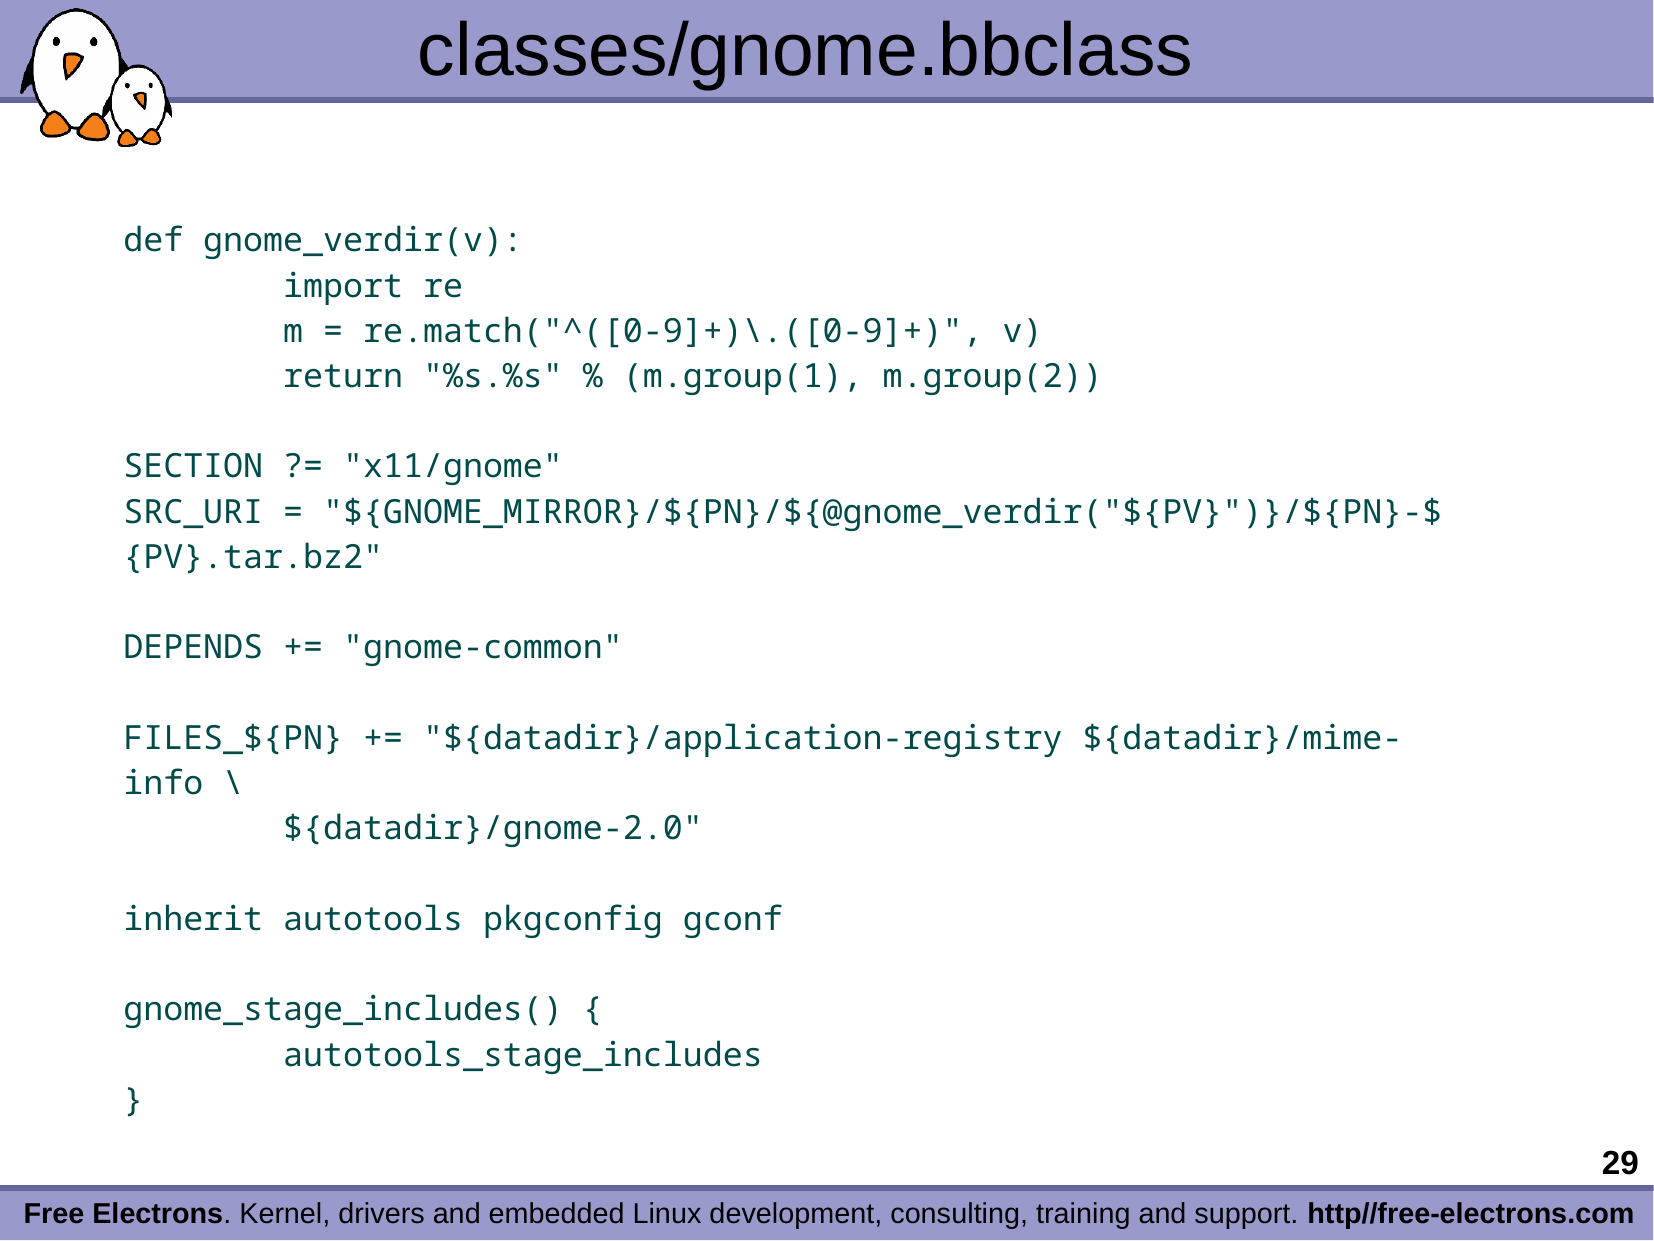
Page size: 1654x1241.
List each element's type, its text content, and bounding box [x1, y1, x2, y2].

title classes/gnome.bbclass [60, 0, 1551, 99]
list def gnome_verdir(v): import re m = re.match("^([0-9]+)\.([0-9]+)", v) return "%s.%s" % (m.group(1), m.group(2)) SECTION ?= "x11/gnome" SRC_URI = "${GNOME_MIRROR}/${PN}/${@gnome_verdir("${PV}")}/${PN}-${PV}.tar.bz2" DEPENDS += "gnome-common" FILES_${PN} += "${datadir}/application-registry ${datadir}/mime-info \ ${datadir}/gnome-2.0" inherit autotools pkgconfig gconf gnome_stage_includes() { autotools_stage_includes } [105, 216, 1518, 1066]
picture [20, 8, 172, 147]
